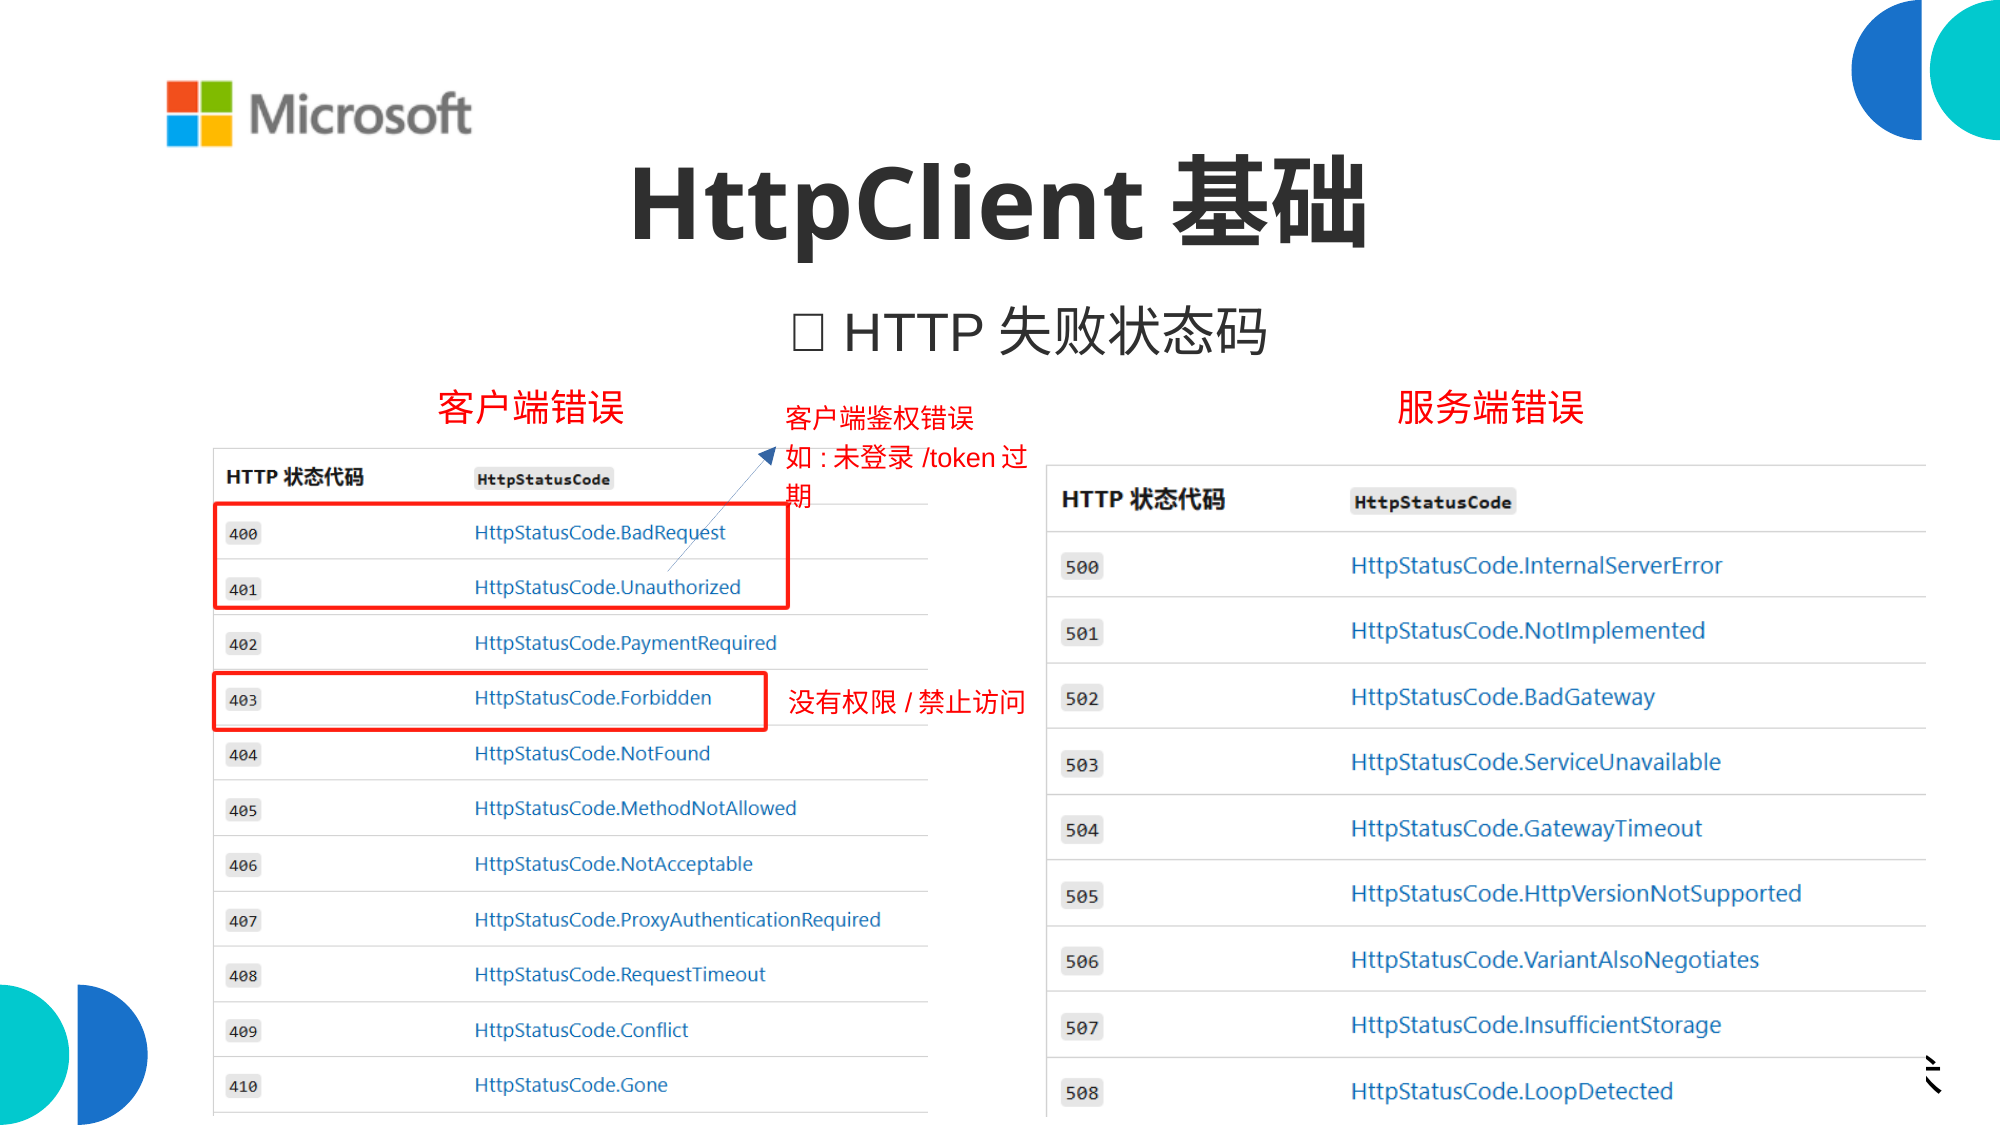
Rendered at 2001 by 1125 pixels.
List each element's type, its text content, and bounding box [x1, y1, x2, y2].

subtitle 🚀 🚀 深入理解.NET平台通讯技术 [1926, 1046, 1952, 1107]
title HttpClient基础 [137, 106, 1861, 292]
text_box 客户端鉴权错误 如:未登录/token过期 [770, 389, 1060, 512]
text_box 🚀 HTTP失败状态码 [236, 253, 1823, 373]
picture [85, 41, 552, 189]
text_box [1641, 4, 1999, 135]
text_box 服务端错误 [1383, 370, 1601, 436]
picture [194, 430, 928, 1116]
text_box 没有权限/禁止访问 [774, 674, 1063, 796]
text_box 客户端错误 [423, 370, 641, 435]
picture [1016, 441, 1926, 1117]
